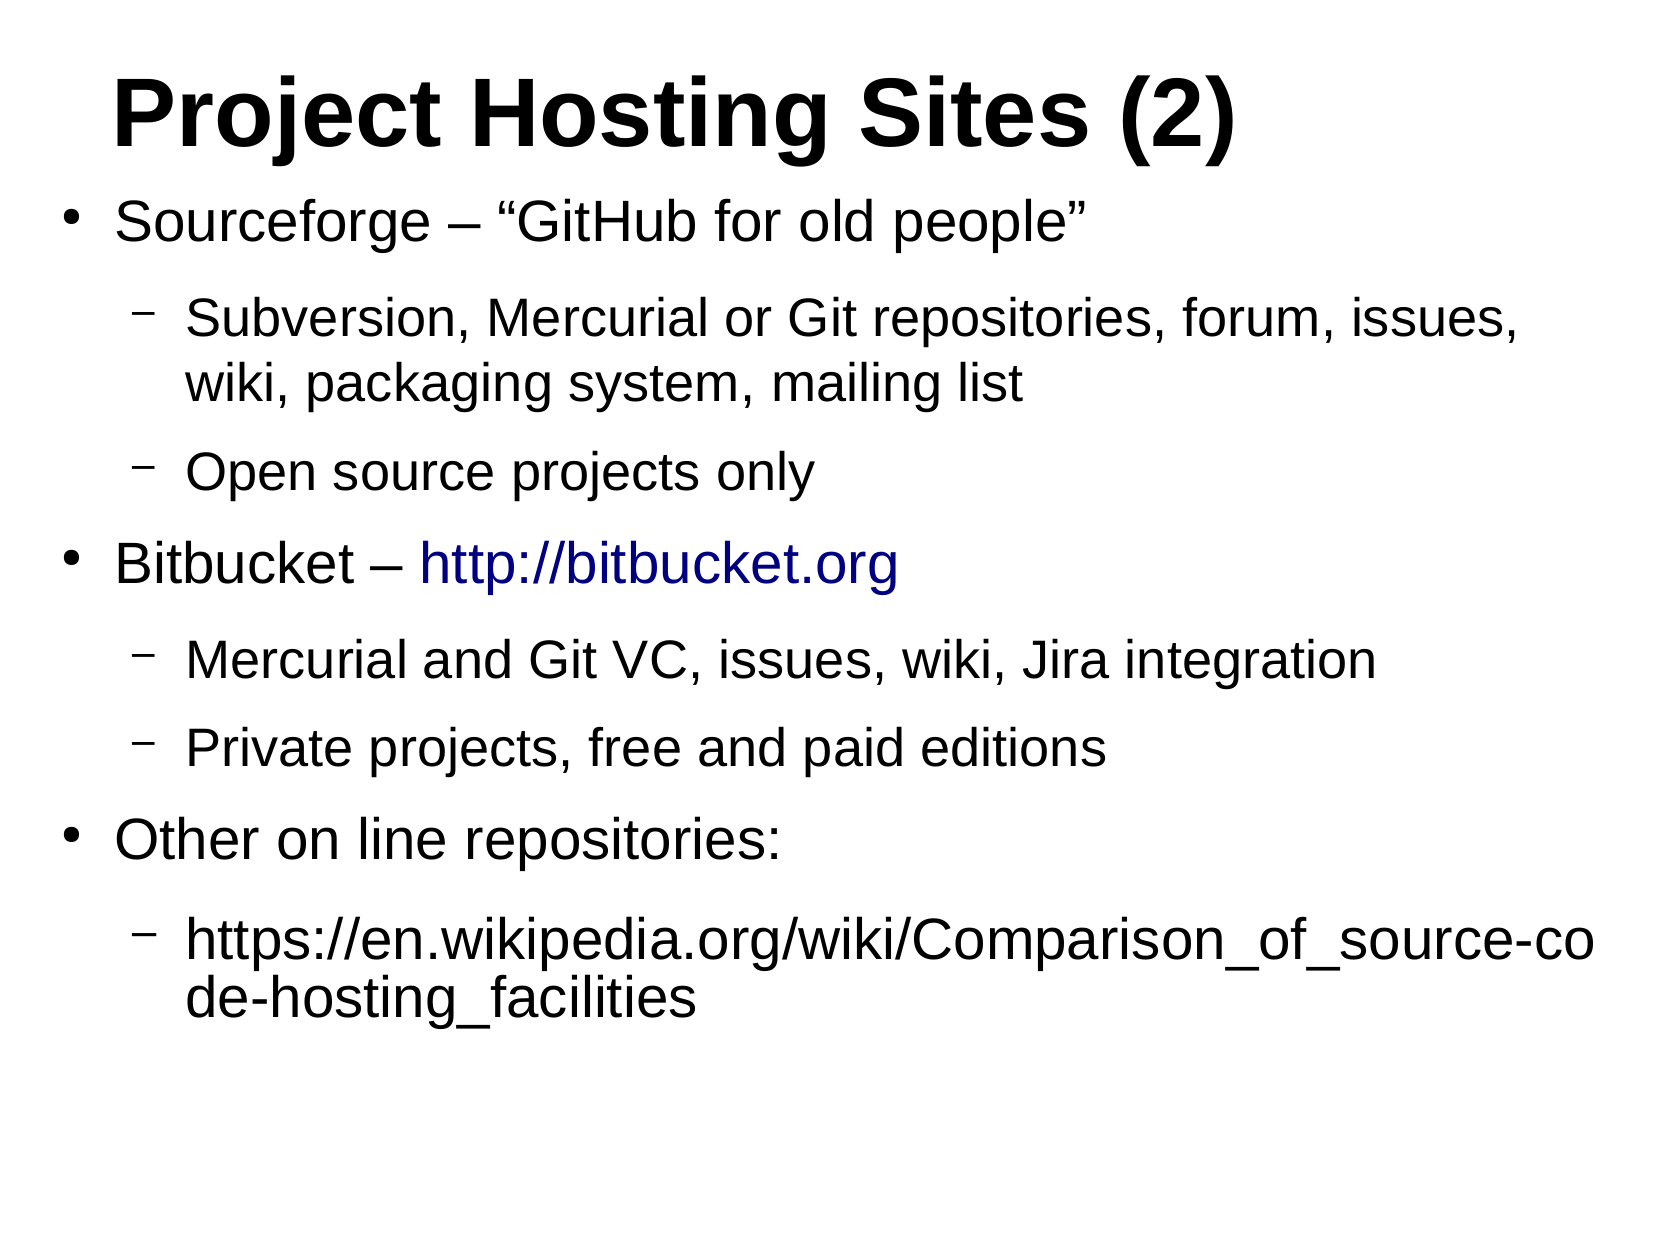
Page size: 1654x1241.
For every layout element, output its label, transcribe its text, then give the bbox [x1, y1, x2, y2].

title Project Hosting Sites (2) [25, 7, 1325, 209]
list Sourceforge – “GitHub for old people” Subversion, Mercurial or Git repositories, forum, issues, wiki, packaging system, mailing list Open source projects only Bitbucket – http://bitbucket.org Mercurial and Git VC, issues, wiki, Jira integration Private projects, free and paid editions Other on line repositories: https://en.wikipedia.org/wiki/Comparison_of_source-code-hosting_facilities [25, 177, 1628, 1216]
